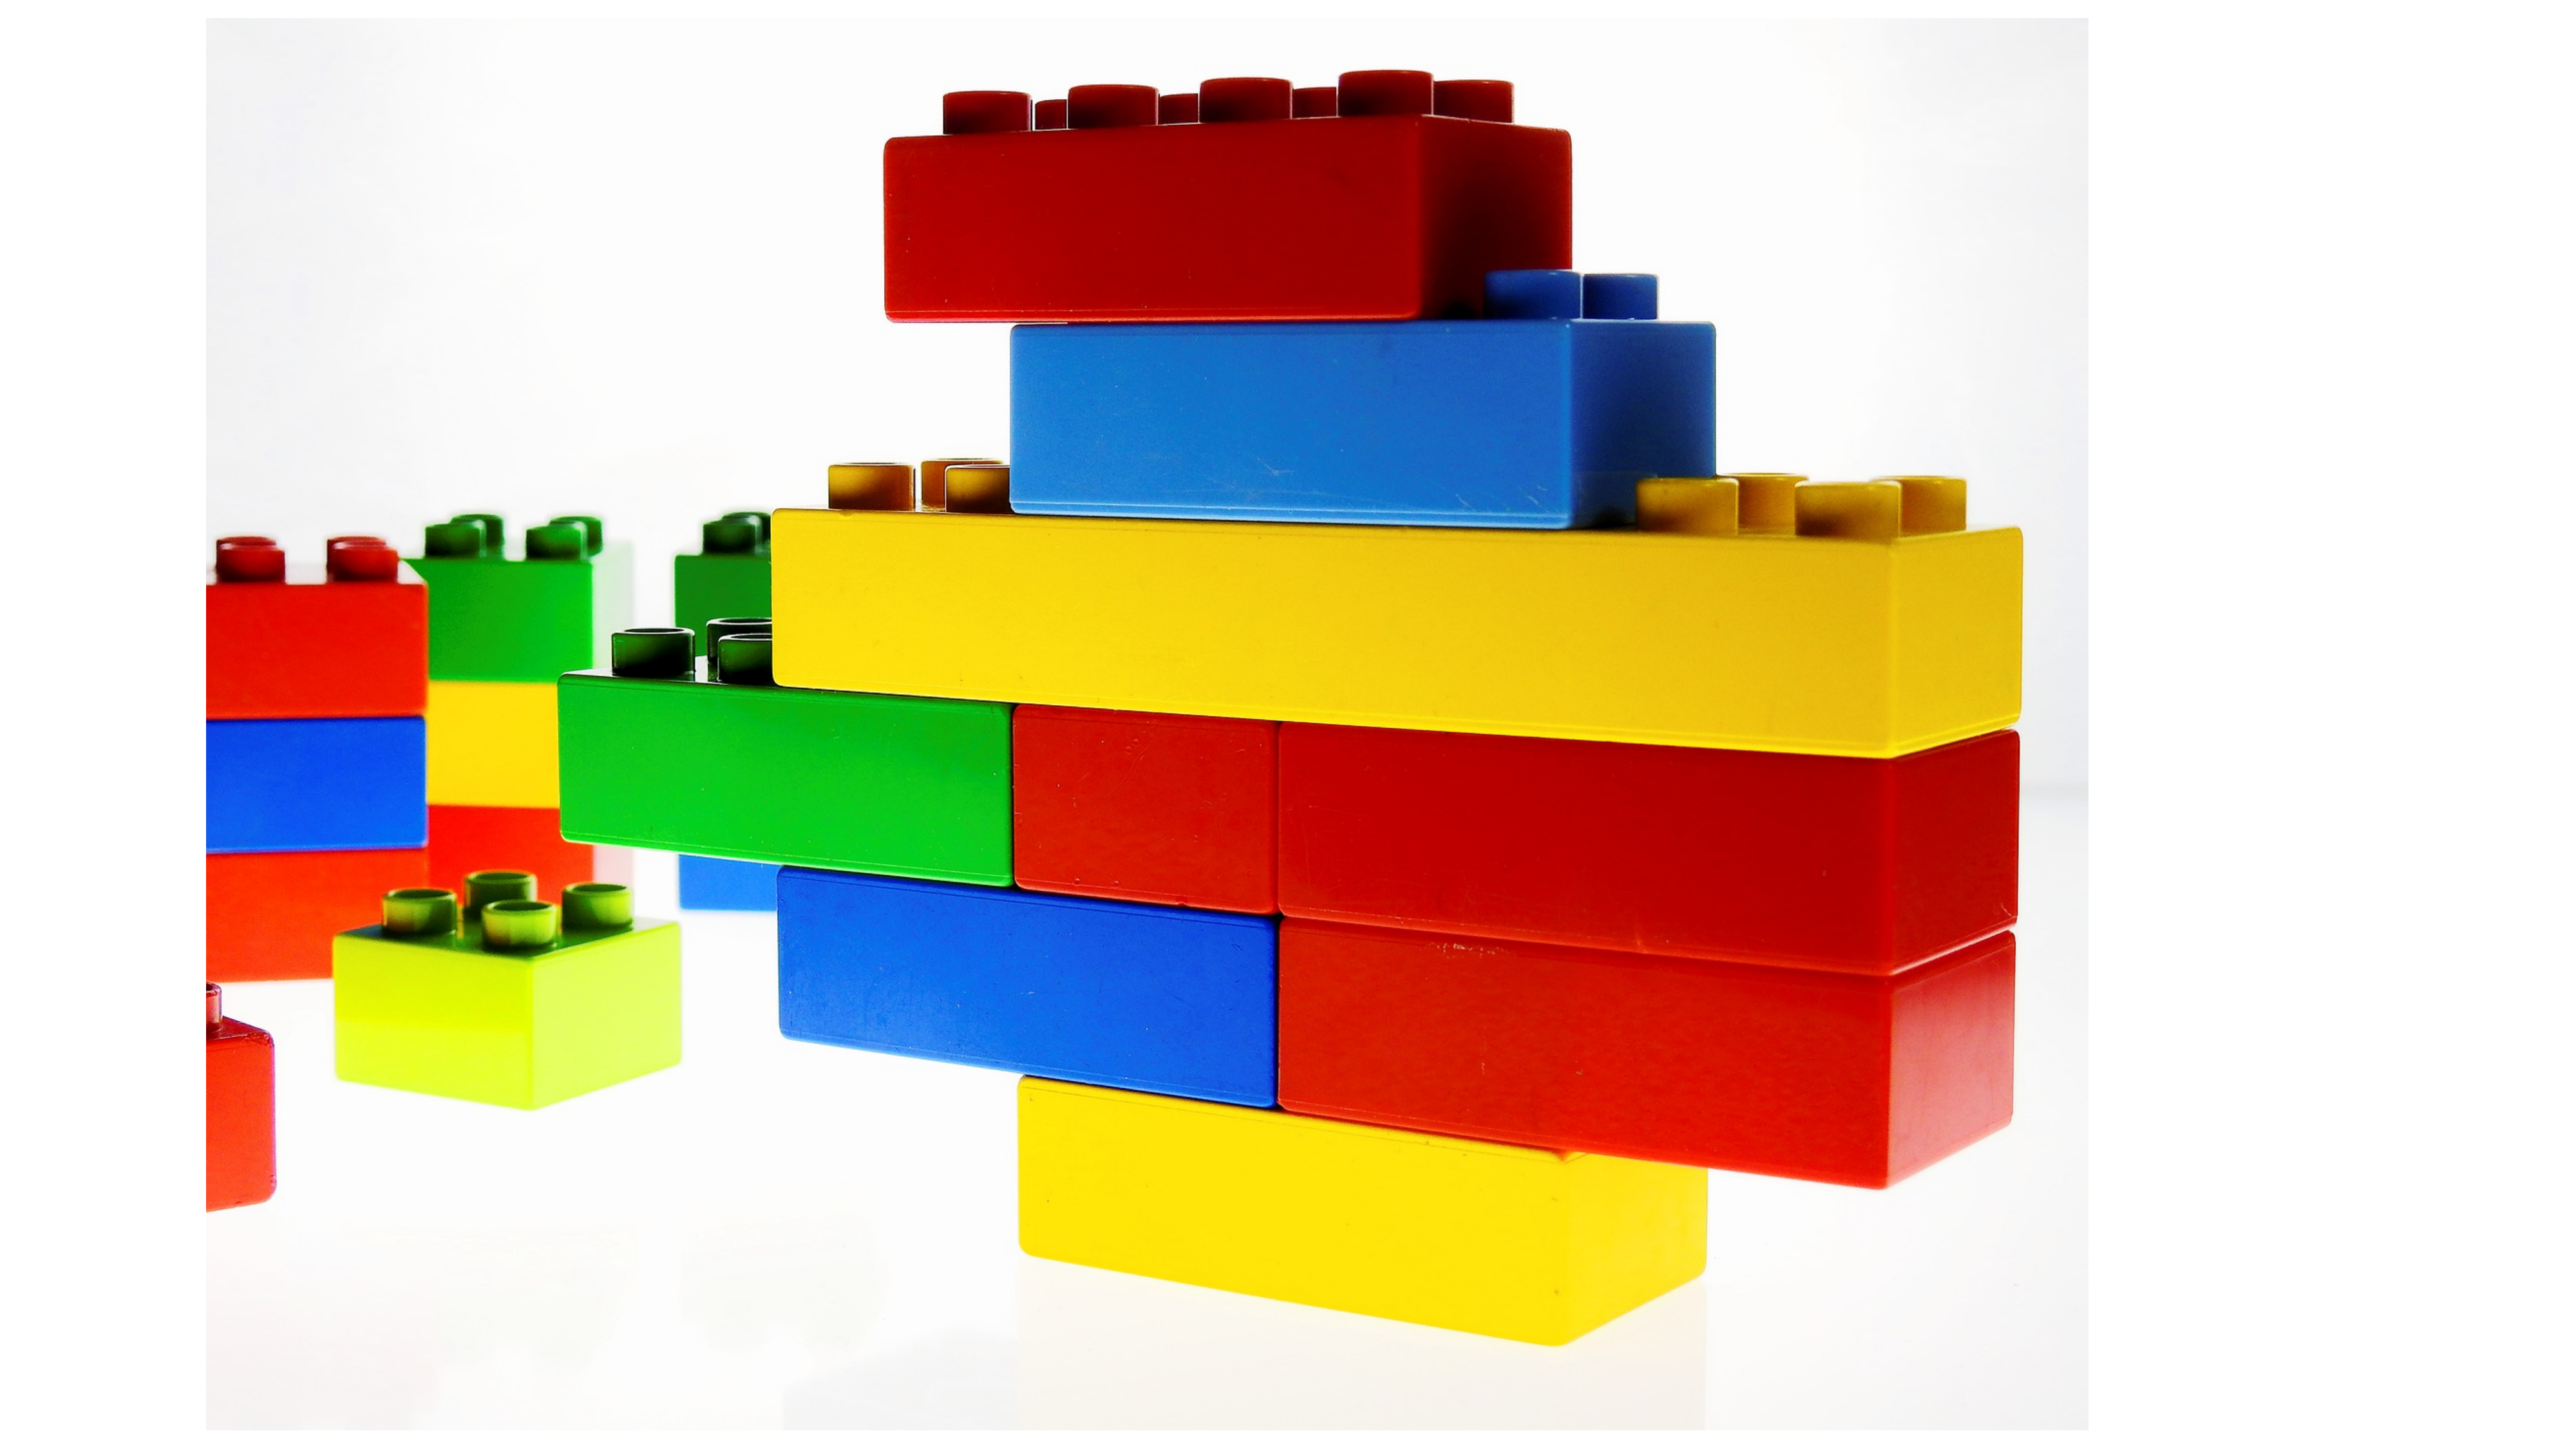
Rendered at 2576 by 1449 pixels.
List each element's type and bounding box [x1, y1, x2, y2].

picture [206, 18, 2088, 1431]
